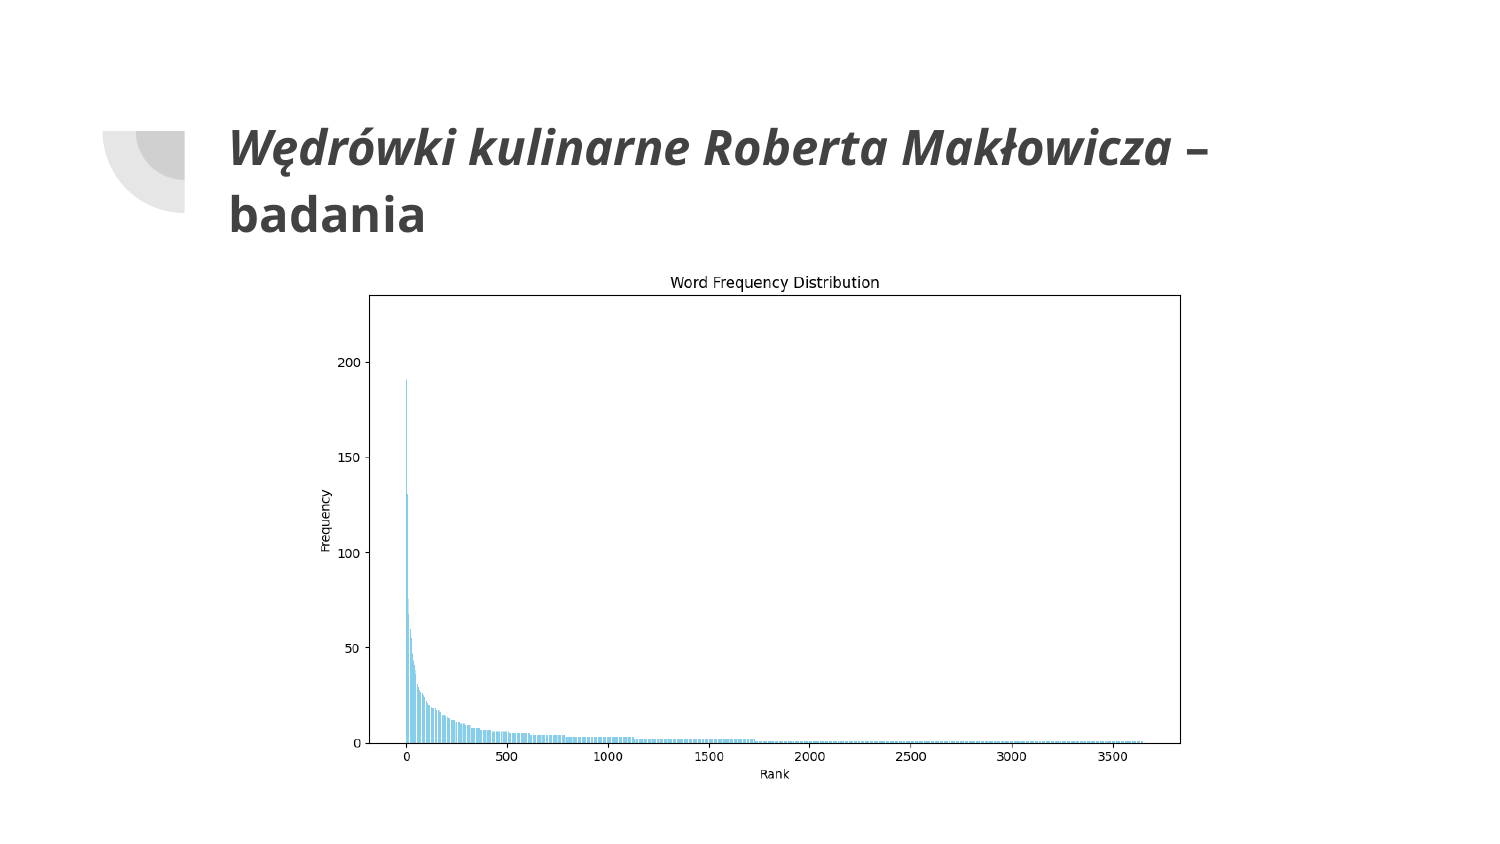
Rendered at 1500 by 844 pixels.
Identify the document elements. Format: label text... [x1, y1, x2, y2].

picture [306, 262, 1193, 794]
title Wędrówki kulinarne Roberta Makłowicza – badania [213, 98, 1368, 263]
